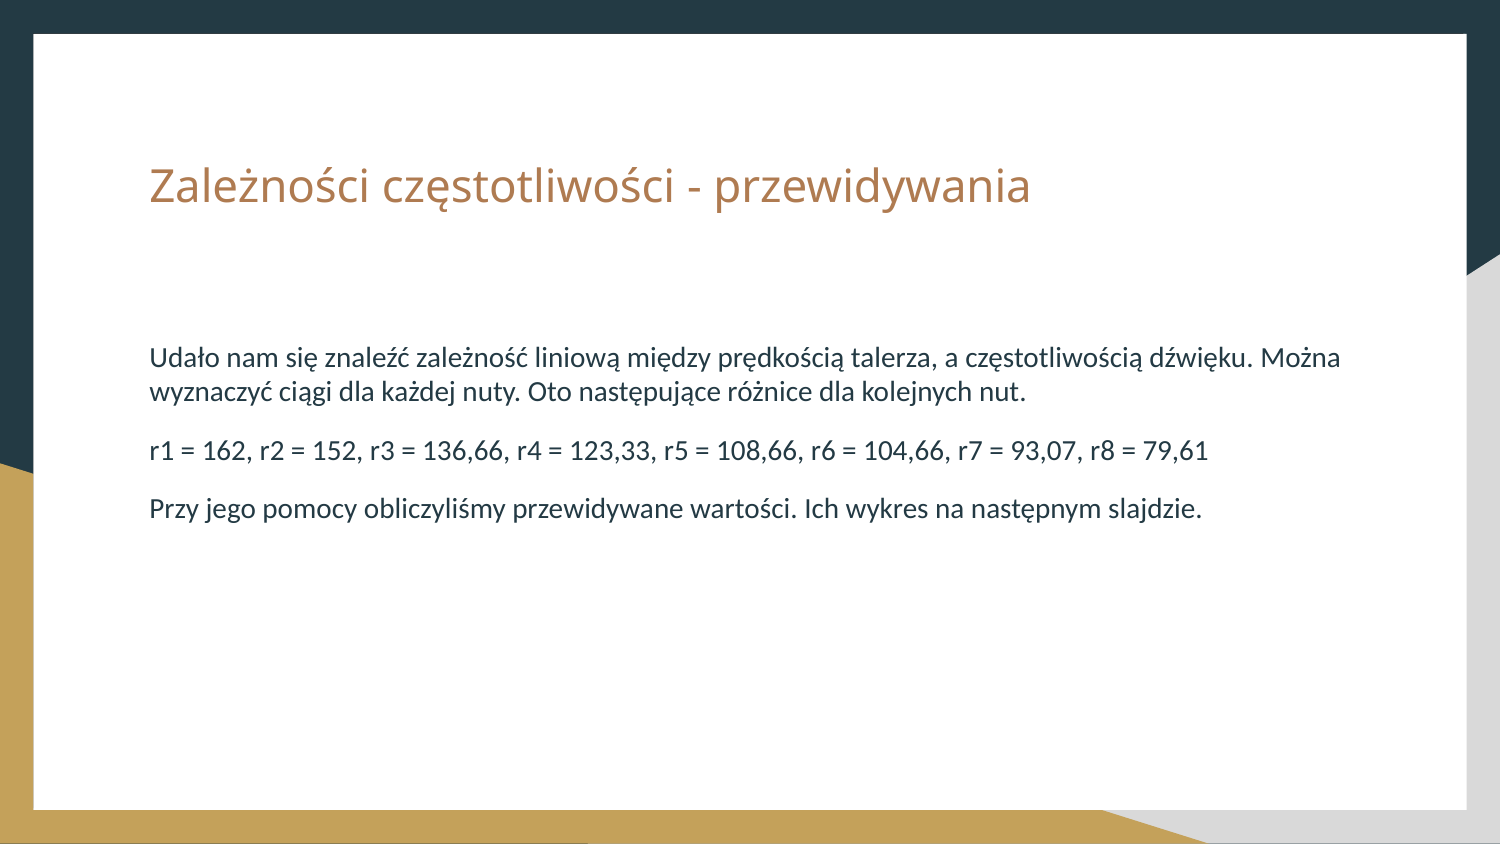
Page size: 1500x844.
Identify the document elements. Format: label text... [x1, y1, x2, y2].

title Zależności częstotliwości - przewidywania [134, 138, 1366, 296]
list Udało nam się znaleźć zależność liniową między prędkością talerza, a częstotliwością dźwięku. Można wyznaczyć ciągi dla każdej nuty. Oto następujące różnice dla kolejnych nut. r1 = 162, r2 = 152, r3 = 136,66, r4 = 123,33, r5 = 108,66, r6 = 104,66, r7 = 93,07, r8 = 79,61 Przy jego pomocy obliczyliśmy przewidywane wartości. Ich wykres na następnym slajdzie. [134, 326, 1366, 729]
